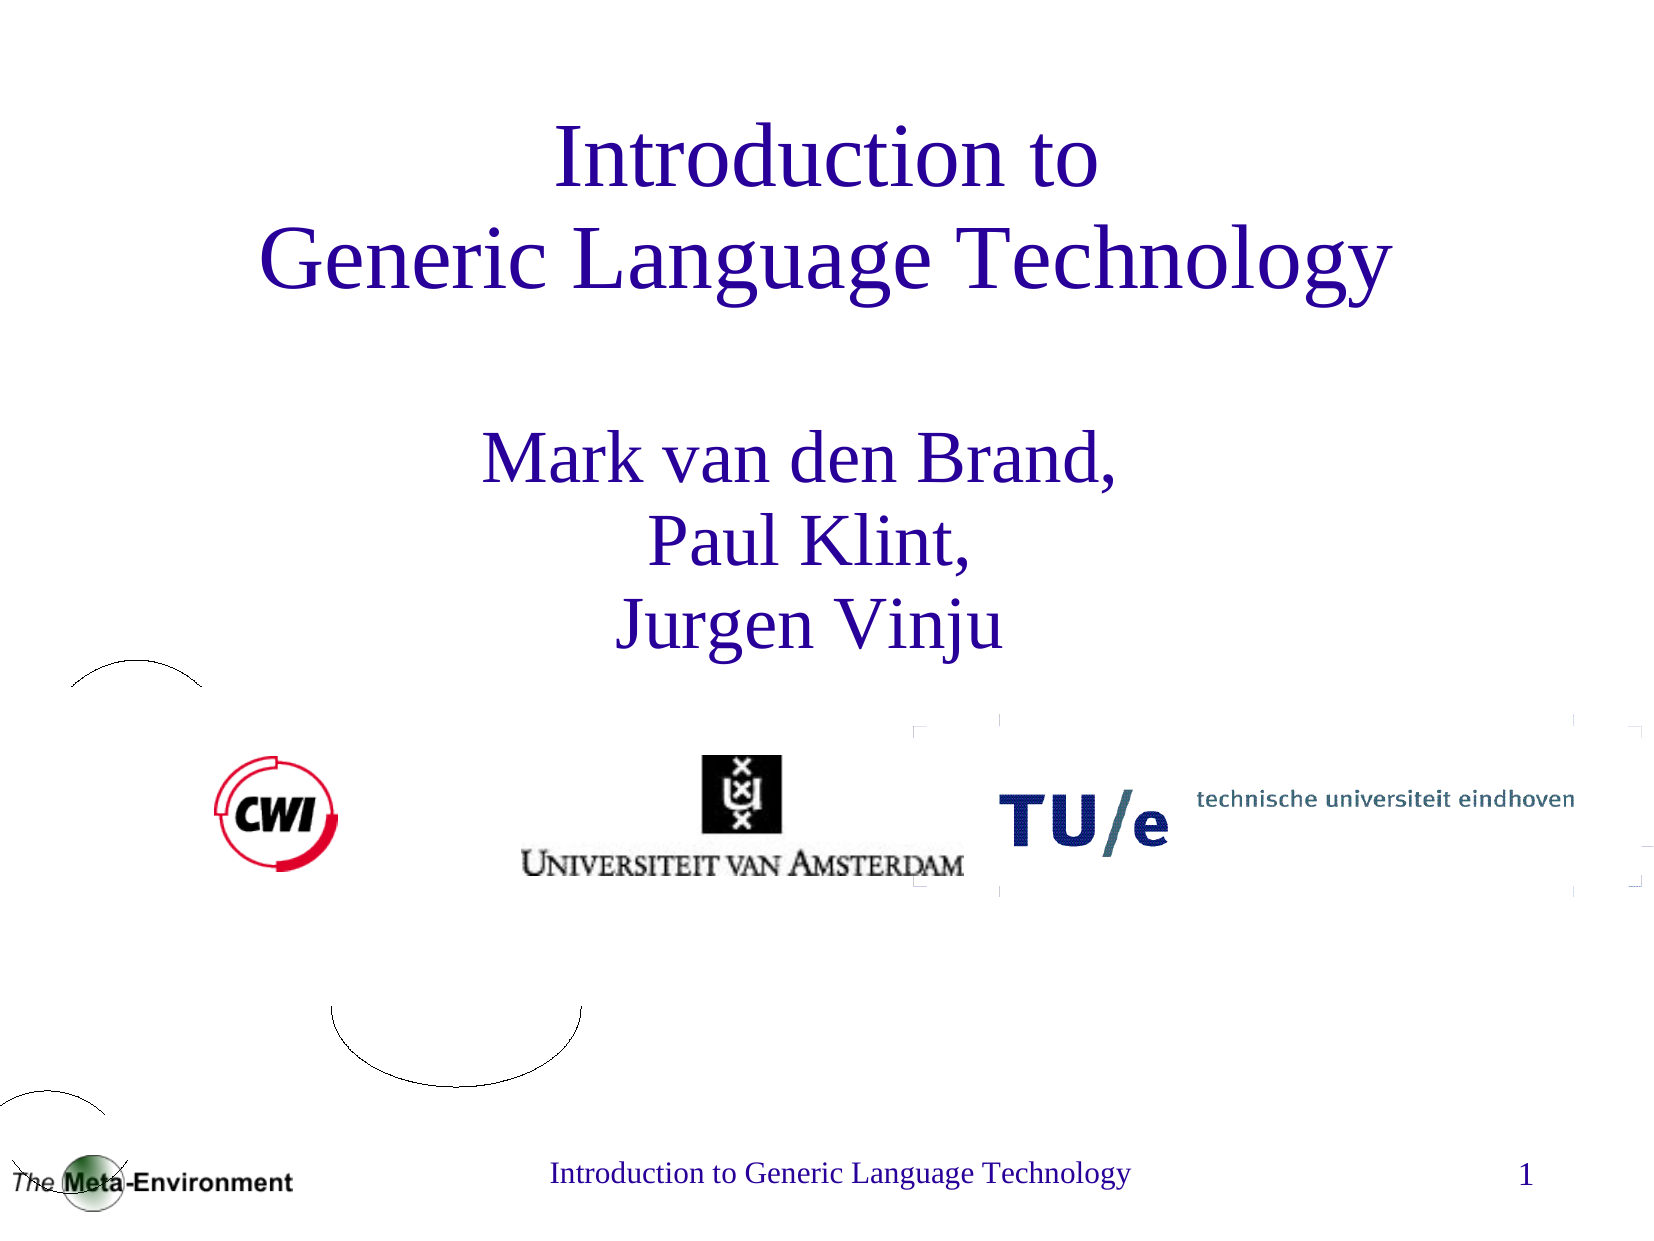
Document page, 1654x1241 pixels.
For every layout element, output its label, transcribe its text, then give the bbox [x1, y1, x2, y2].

picture [521, 755, 964, 876]
text_box Mark van den Brand, Paul Klint, Jurgen Vinju [481, 415, 1138, 1047]
picture [13, 1155, 293, 1212]
picture [1138, 714, 1654, 899]
title Introduction to Generic Language Technology [121, 96, 1534, 317]
picture [214, 756, 338, 872]
